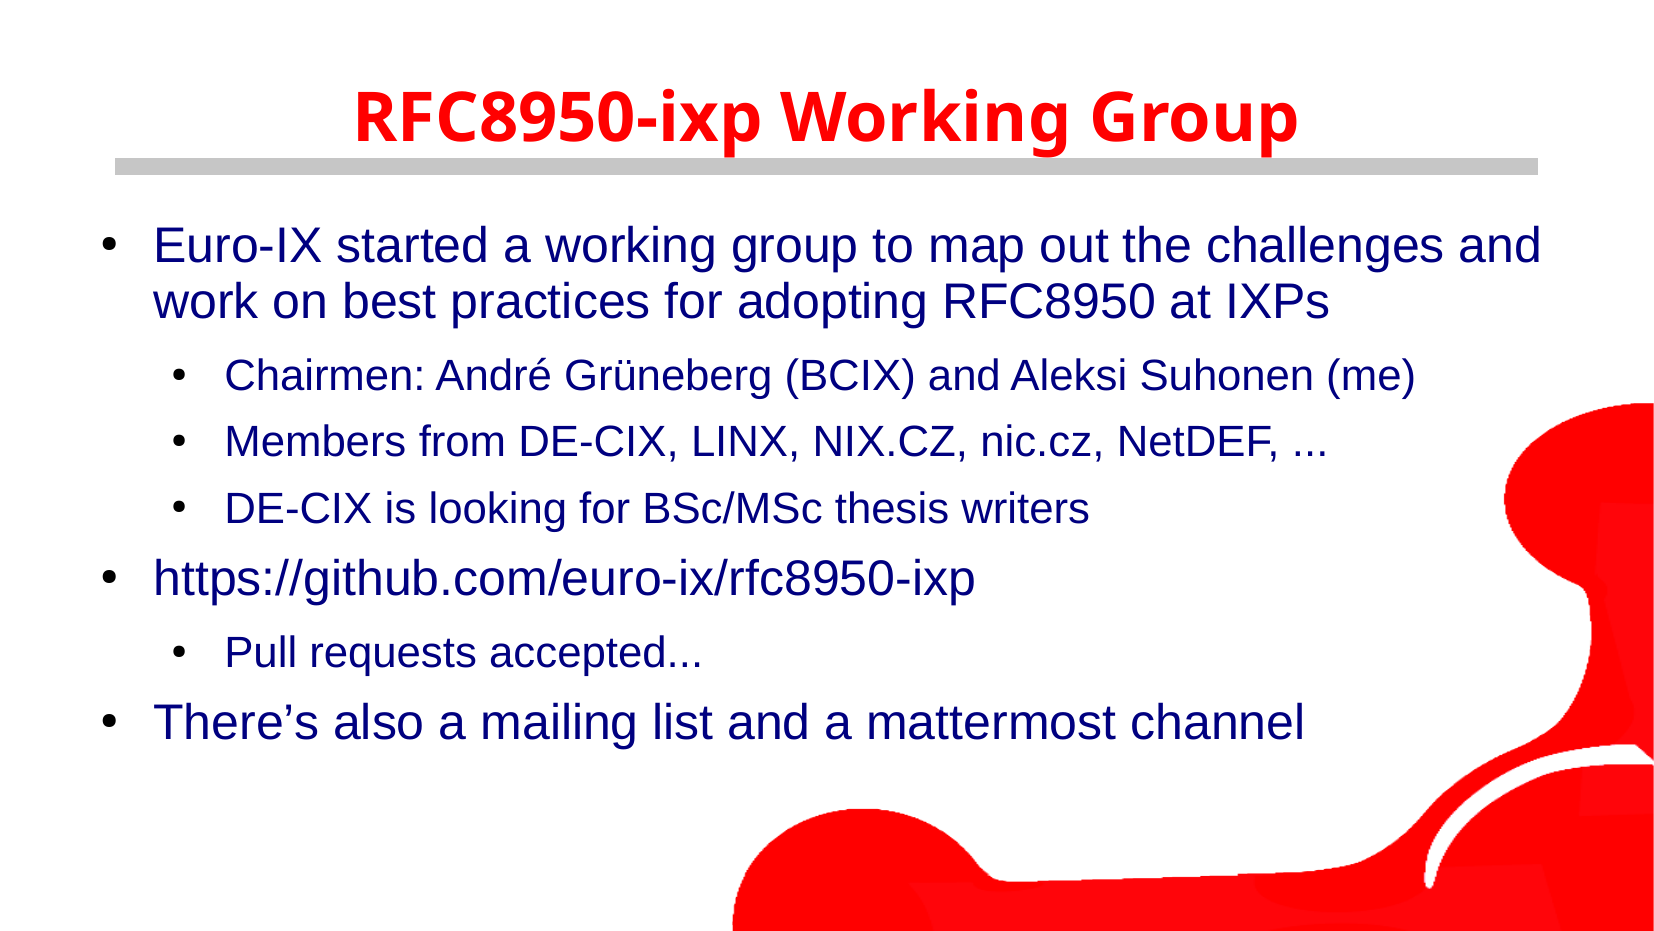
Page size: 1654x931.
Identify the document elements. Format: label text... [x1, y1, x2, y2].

title RFC8950-ixp Working Group [82, 36, 1571, 193]
list Euro-IX started a working group to map out the challenges and work on best practices for adopting RFC8950 at IXPs Chairmen: André Grüneberg (BCIX) and Aleksi Suhonen (me) Members from DE-CIX, LINX, NIX.CZ, nic.cz, NetDEF, ... DE-CIX is looking for BSc/MSc thesis writers https://github.com/euro-ix/rfc8950-ixp Pull requests accepted... There’s also a mailing list and a mattermost channel [82, 217, 1571, 804]
